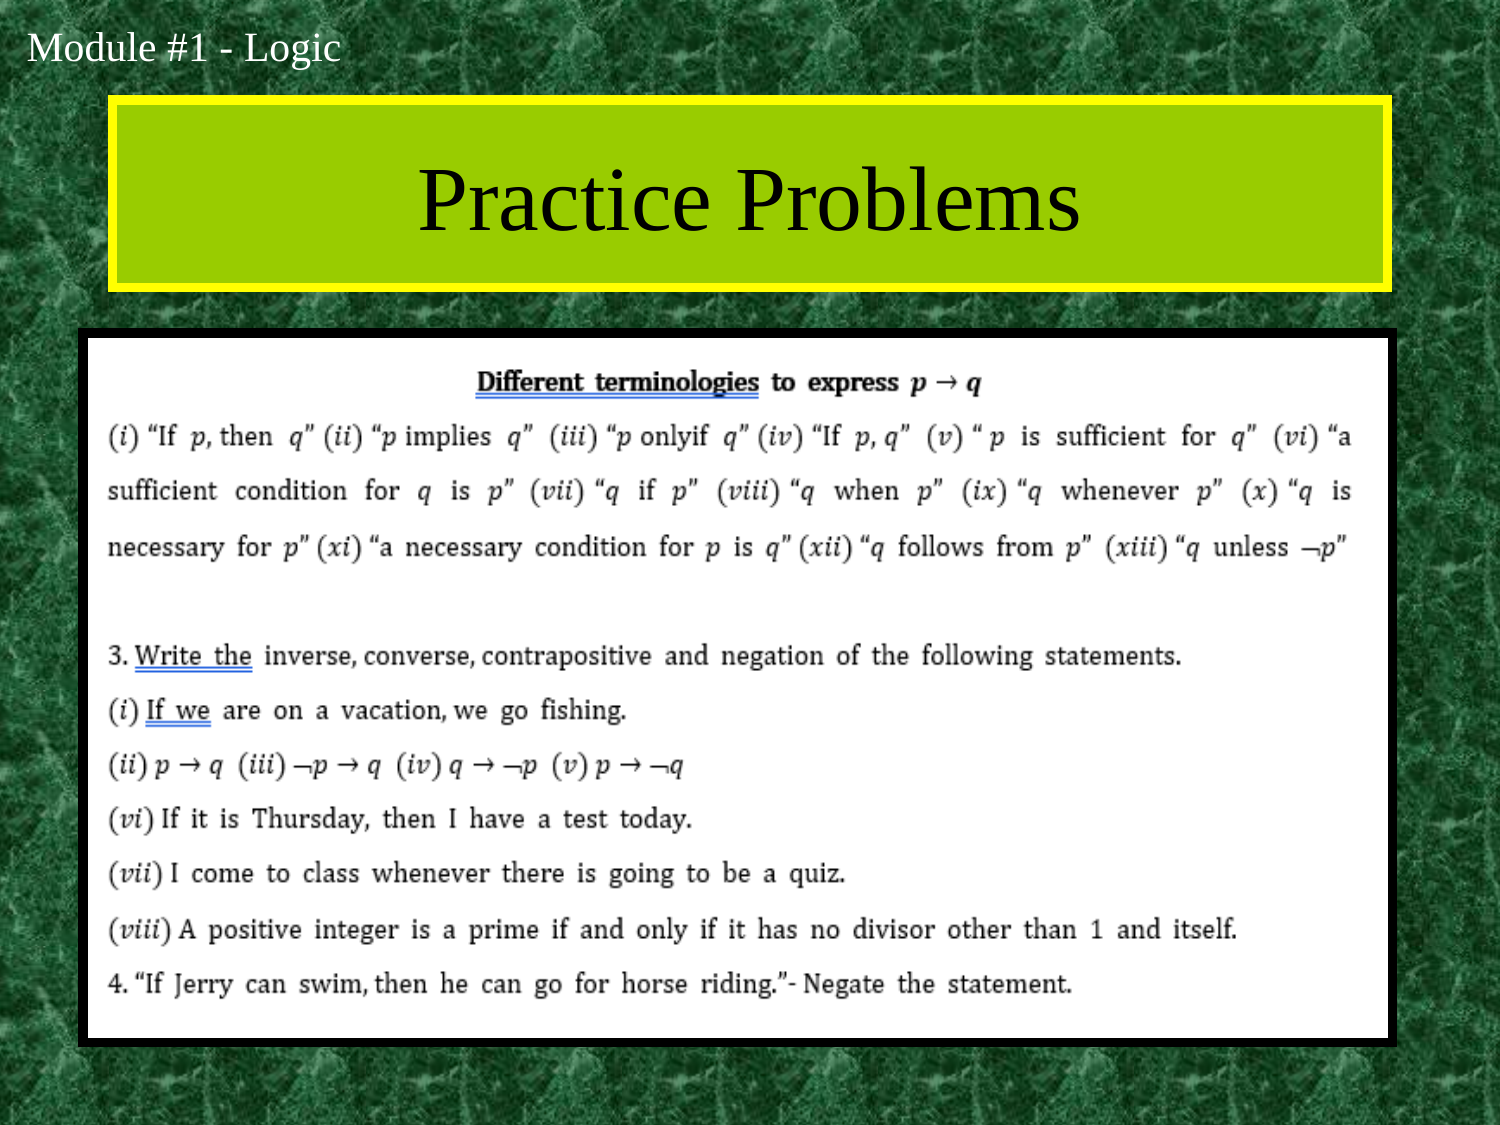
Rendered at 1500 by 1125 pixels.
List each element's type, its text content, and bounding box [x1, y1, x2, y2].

picture [0, 0, 1500, 1125]
title Practice Problems [112, 99, 1388, 288]
